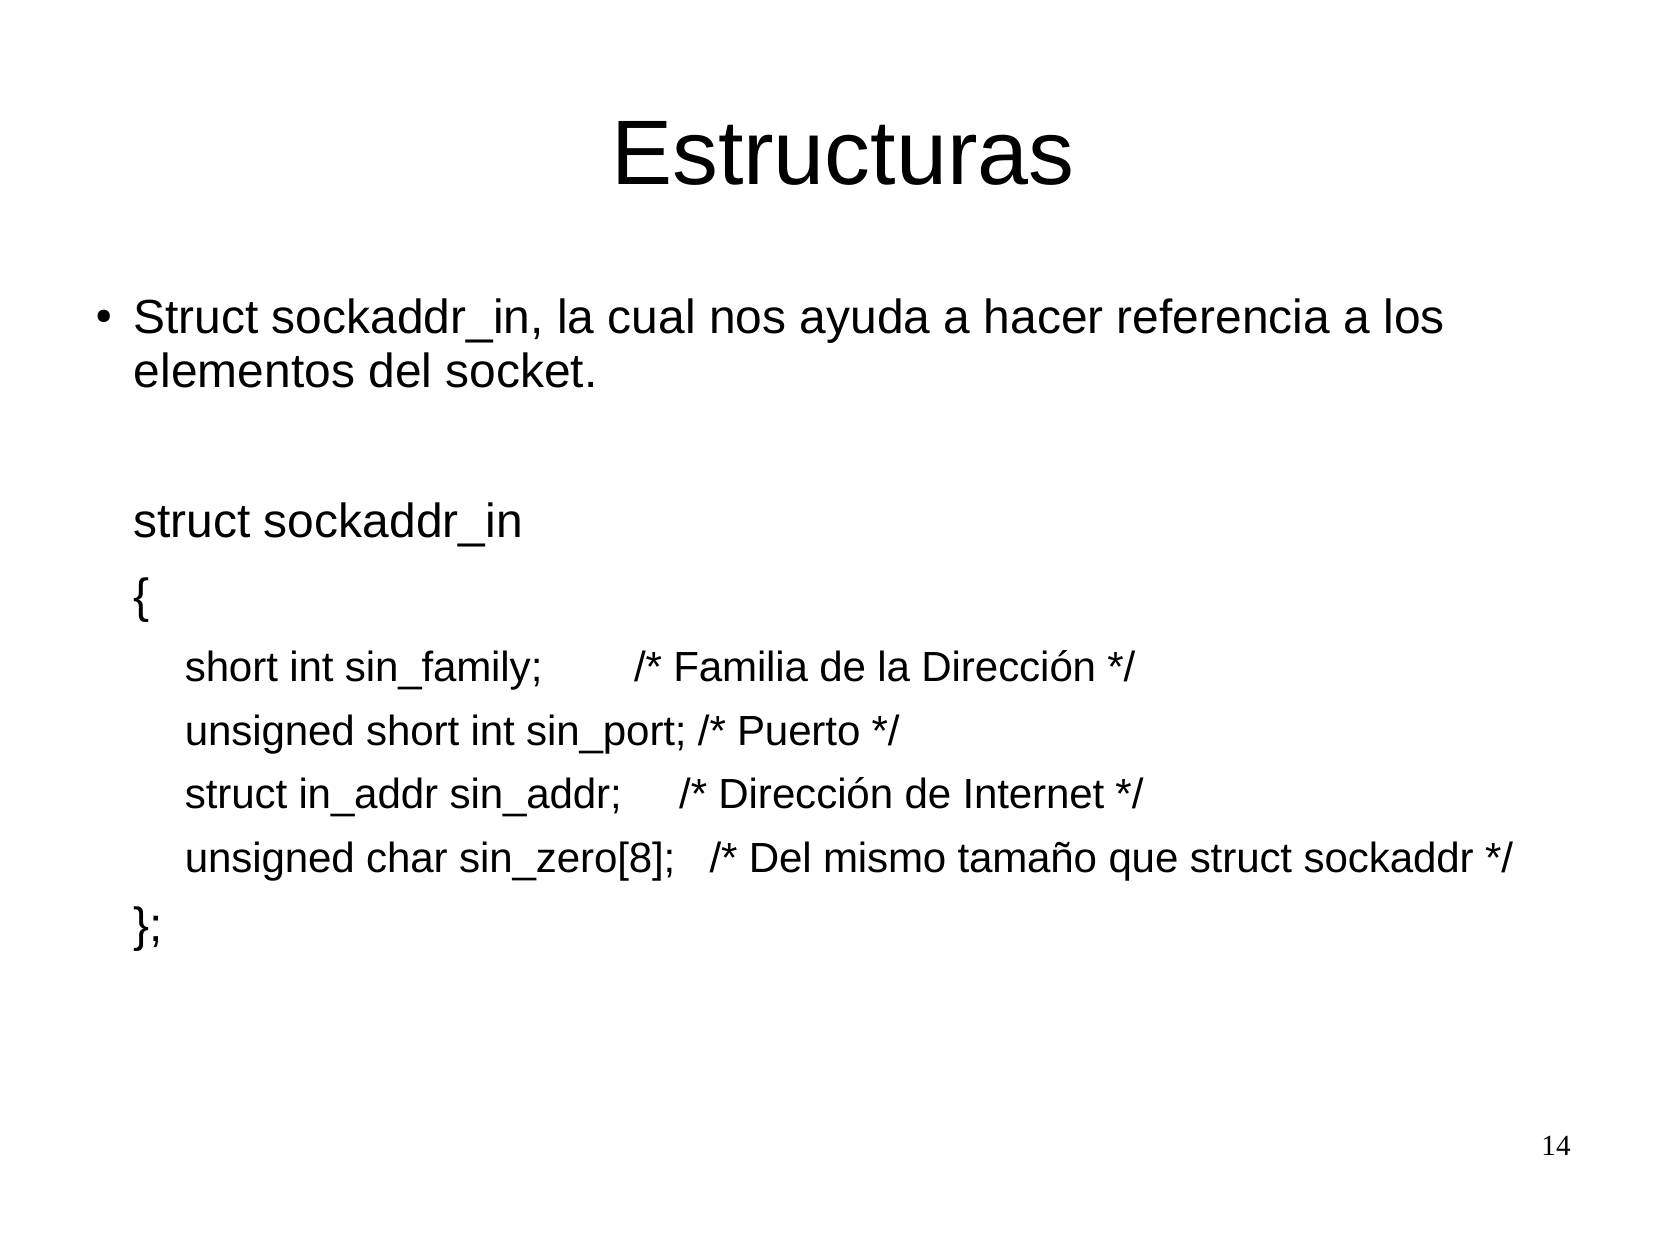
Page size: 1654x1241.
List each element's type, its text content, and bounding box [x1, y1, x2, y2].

list Struct sockaddr_in, la cual nos ayuda a hacer referencia a los elementos del socket. struct sockaddr_in { short int sin_family; /* Familia de la Dirección */ unsigned short int sin_port; /* Puerto */ struct in_addr sin_addr; /* Dirección de Internet */ unsigned char sin_zero[8]; /* Del mismo tamaño que struct sockaddr */ }; [82, 290, 1538, 1010]
title Estructuras [82, 49, 1571, 257]
